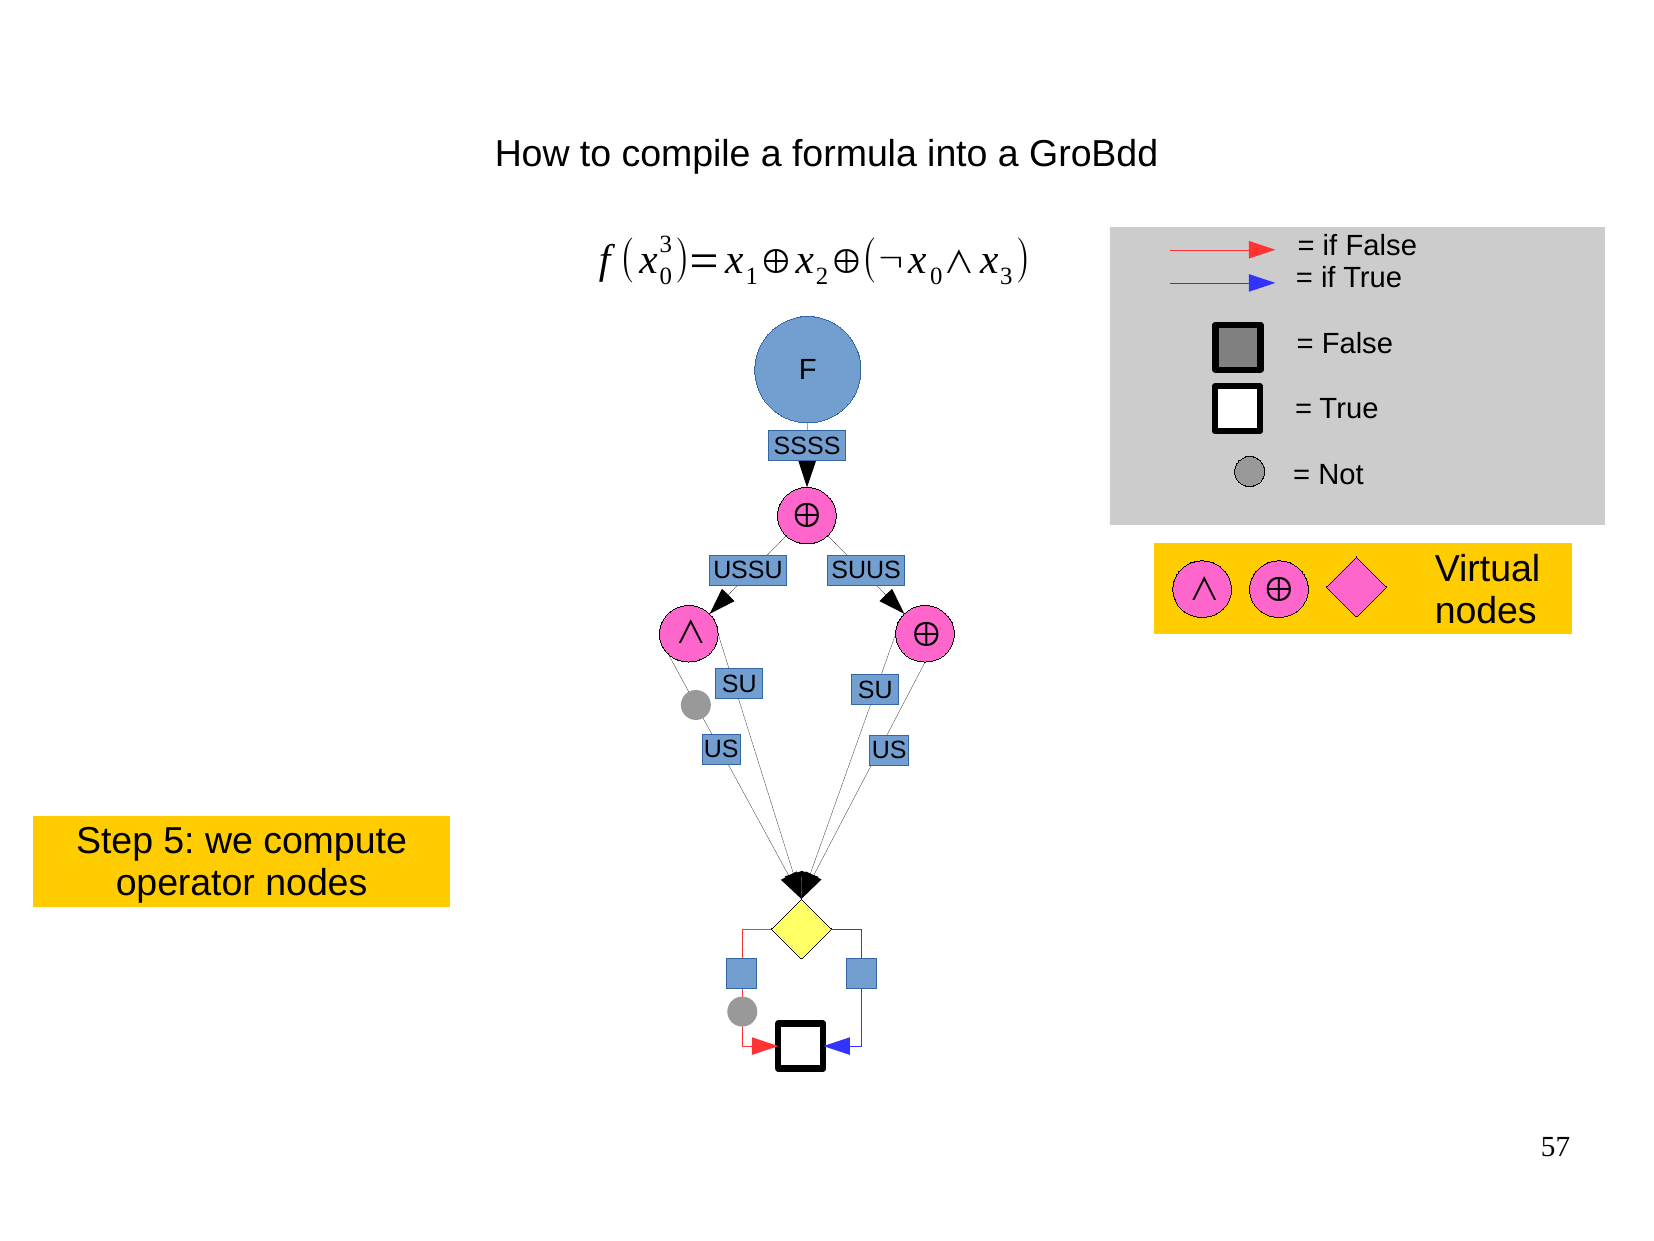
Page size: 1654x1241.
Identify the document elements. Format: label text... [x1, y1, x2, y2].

text_box SU [715, 668, 763, 699]
text_box USSU [709, 555, 787, 586]
text_box [1215, 386, 1261, 432]
text_box [1215, 324, 1261, 370]
text_box = if False = if True = False = True = Not [1109, 227, 1605, 525]
text_box SU [851, 674, 899, 705]
chart [590, 257, 1036, 289]
text_box Step 5: we compute operator nodes [33, 816, 450, 907]
text_box [771, 899, 832, 959]
text_box [778, 1023, 824, 1069]
title How to compile a formula into a GroBdd [82, 49, 1571, 257]
text_box [1154, 543, 1420, 634]
chart [1181, 563, 1229, 610]
chart [782, 490, 830, 537]
text_box SSSS [768, 430, 846, 461]
text_box F [754, 316, 861, 423]
text_box [846, 958, 877, 989]
chart [902, 608, 950, 655]
text_box US [702, 734, 741, 765]
text_box [669, 653, 711, 663]
text_box [950, 619, 955, 649]
text_box US [869, 735, 909, 766]
text_box [680, 689, 711, 721]
text_box [905, 655, 945, 662]
chart [668, 606, 716, 653]
text_box [727, 996, 758, 1027]
text_box [726, 958, 757, 989]
chart [1254, 563, 1302, 610]
text_box [787, 537, 826, 544]
text_box [895, 616, 902, 652]
text_box [1234, 456, 1265, 487]
text_box [830, 498, 837, 533]
text_box SUUS [827, 555, 905, 586]
text_box [659, 613, 668, 654]
text_box Virtual nodes [1420, 540, 1571, 639]
text_box [777, 500, 782, 531]
